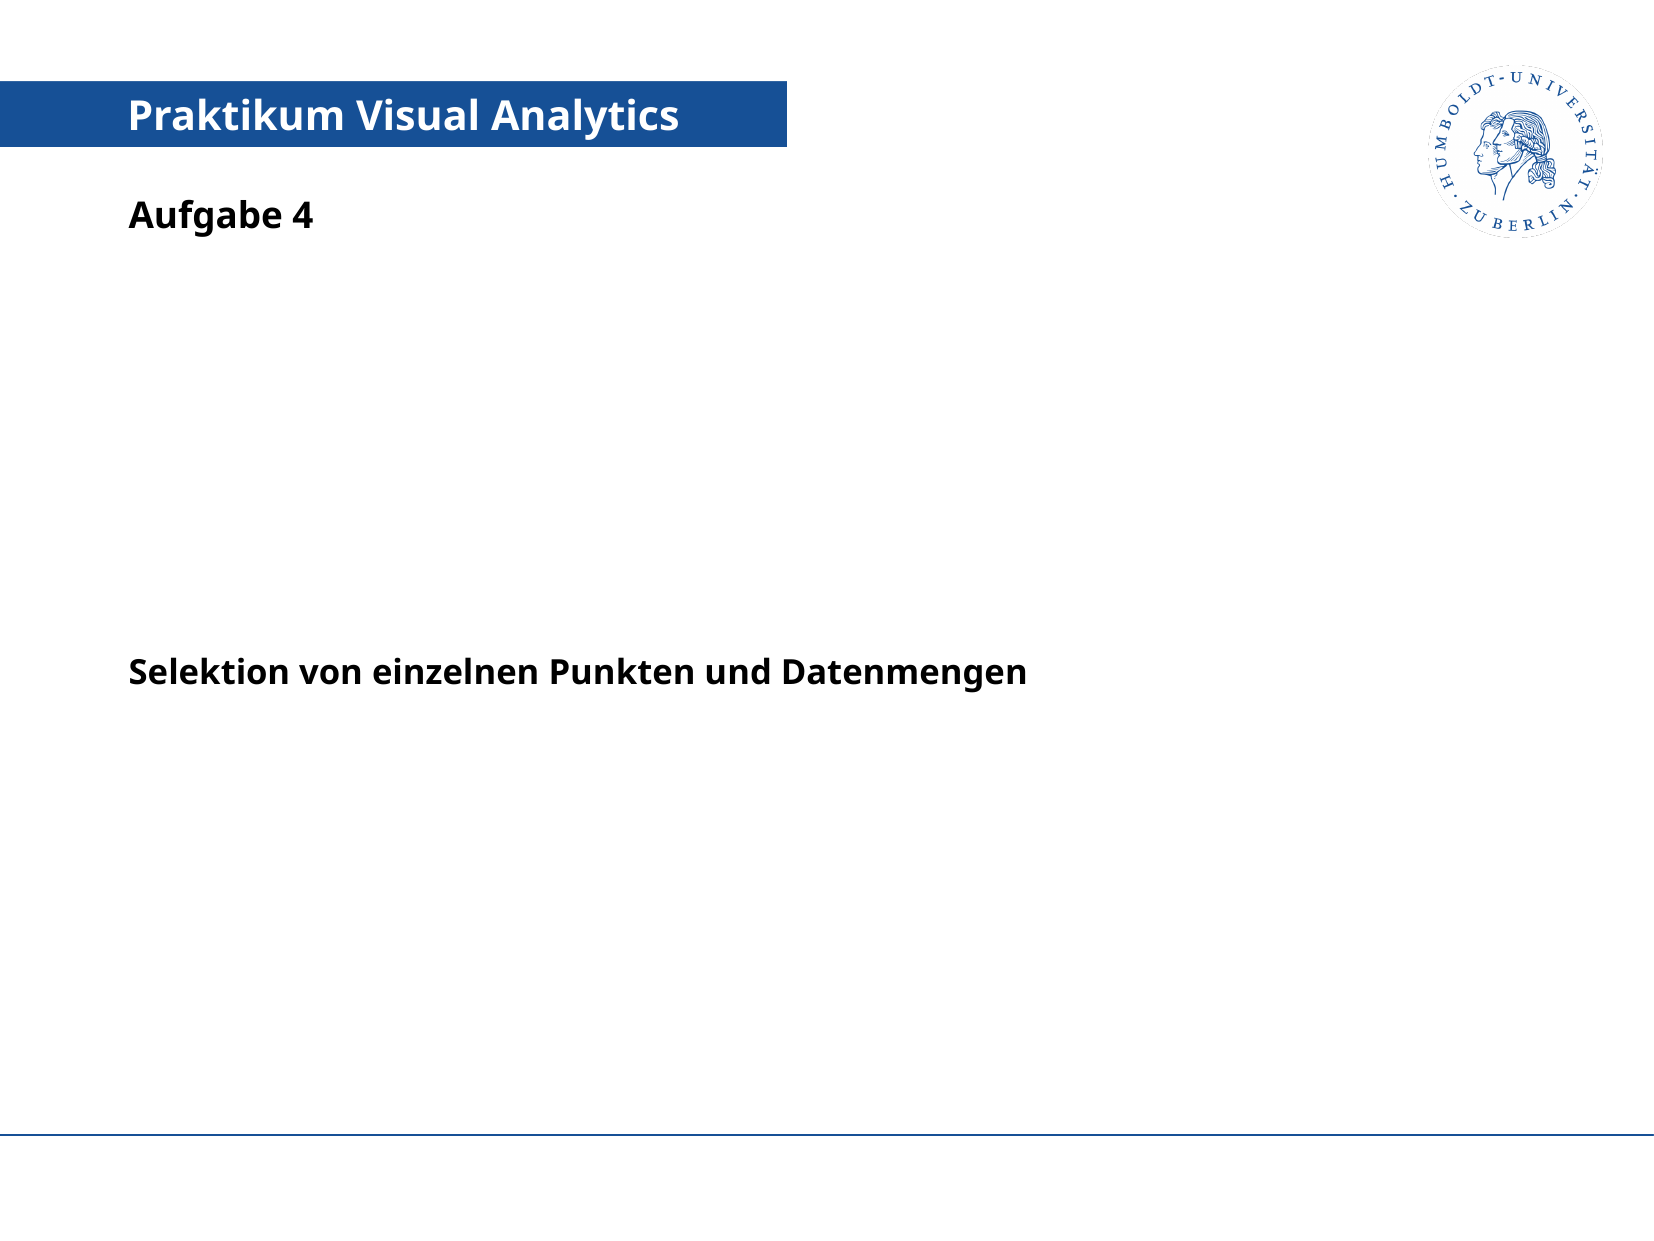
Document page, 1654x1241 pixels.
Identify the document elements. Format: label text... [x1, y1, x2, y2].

list Selektion von einzelnen Punkten und Datenmengen [113, 285, 1540, 1117]
title Aufgabe 4 [113, 163, 1342, 270]
